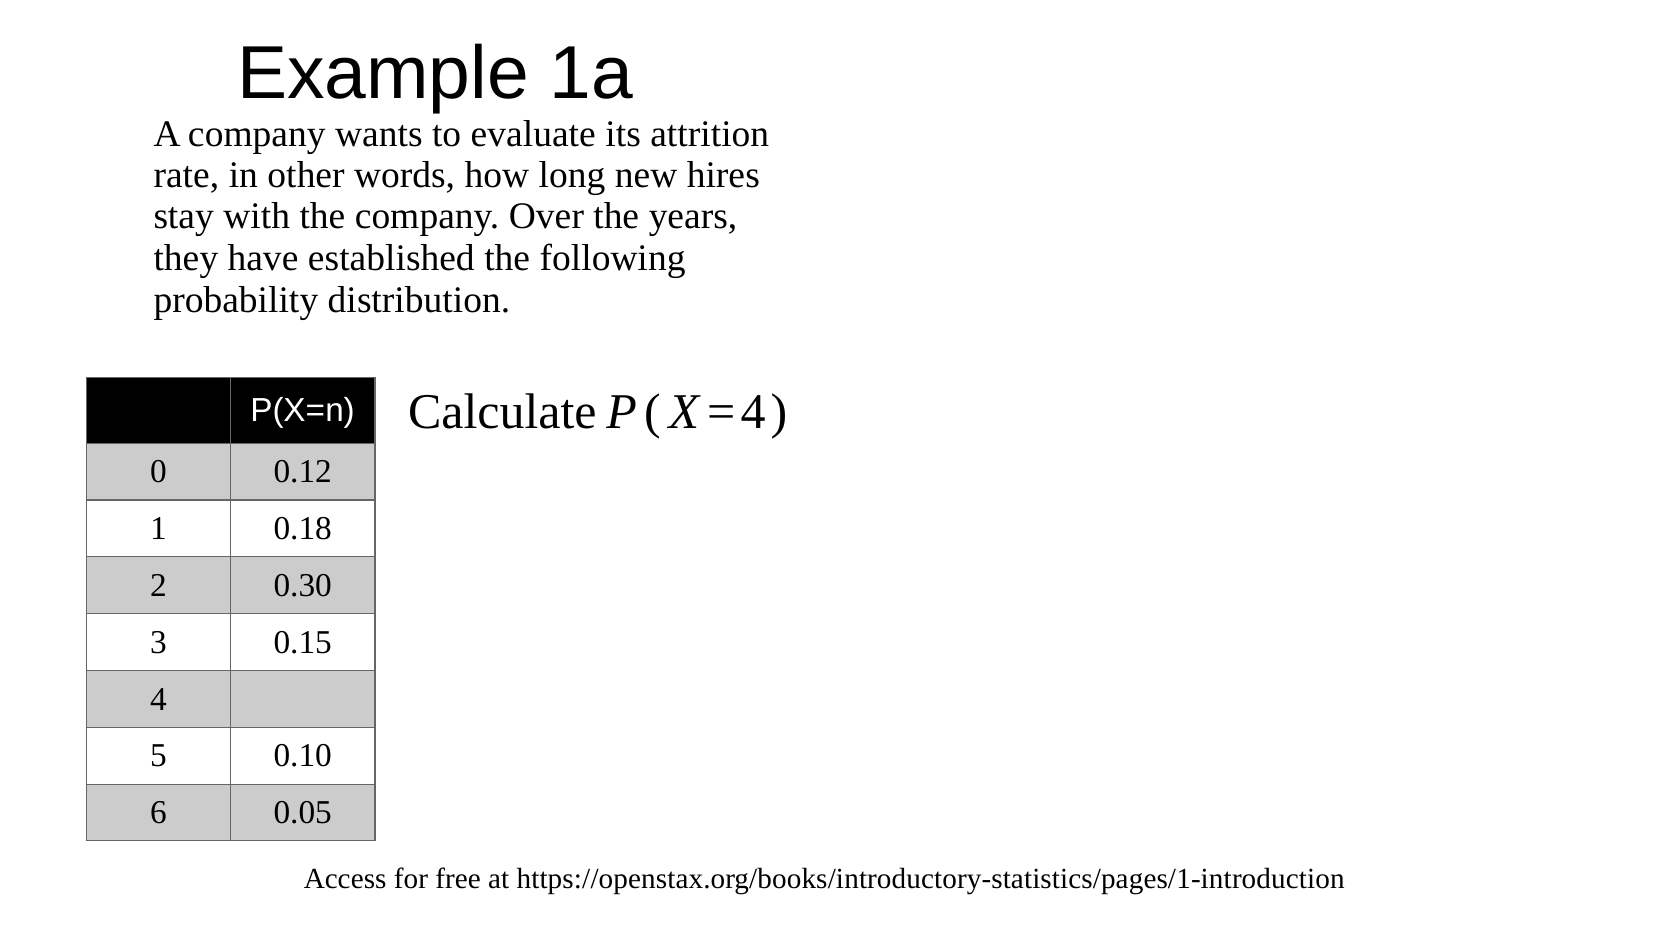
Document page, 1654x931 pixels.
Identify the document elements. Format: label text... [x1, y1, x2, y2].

table_cell 0.12 [231, 444, 374, 499]
table_cell [231, 671, 374, 727]
table_cell 1 [87, 501, 230, 556]
table_cell 2 [87, 557, 230, 613]
chart [406, 375, 788, 443]
table_cell 5 [87, 728, 230, 784]
table_cell 0.15 [231, 614, 374, 670]
table_header n [87, 378, 230, 443]
table_cell 4 [87, 671, 230, 727]
table_cell 0.10 [231, 728, 374, 784]
table_cell 0.18 [231, 501, 374, 556]
table_cell 3 [87, 614, 230, 670]
list A company wants to evaluate its attrition rate, in other words, how long new hires stay with the company. Over the years, they have established the following probability distribution. [82, 112, 809, 376]
table_cell 0.05 [231, 785, 374, 840]
table_header P(X=n) [231, 378, 374, 443]
table_cell 6 [87, 785, 230, 840]
table_cell 0 [87, 444, 230, 499]
table_cell 0.30 [231, 557, 374, 613]
title Example 1a [82, 18, 788, 112]
